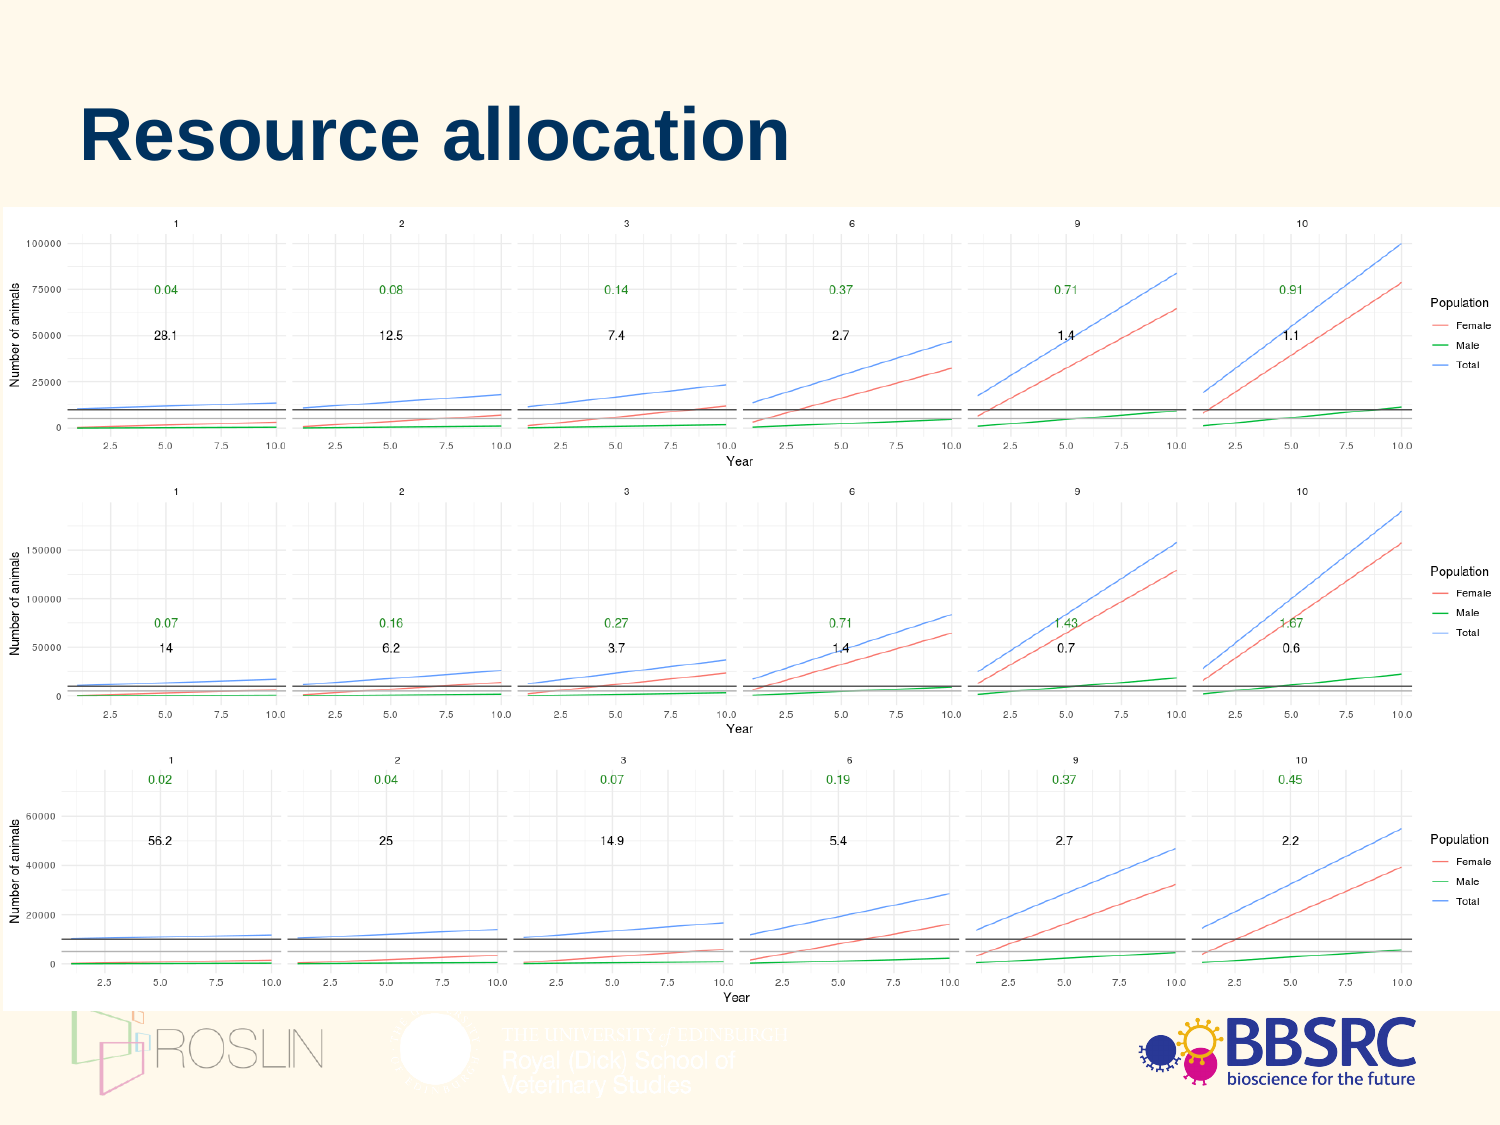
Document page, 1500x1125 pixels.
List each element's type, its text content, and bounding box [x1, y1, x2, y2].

picture [3, 207, 1500, 1118]
text_box Resource allocation [64, 78, 1425, 185]
picture [1137, 1014, 1416, 1092]
